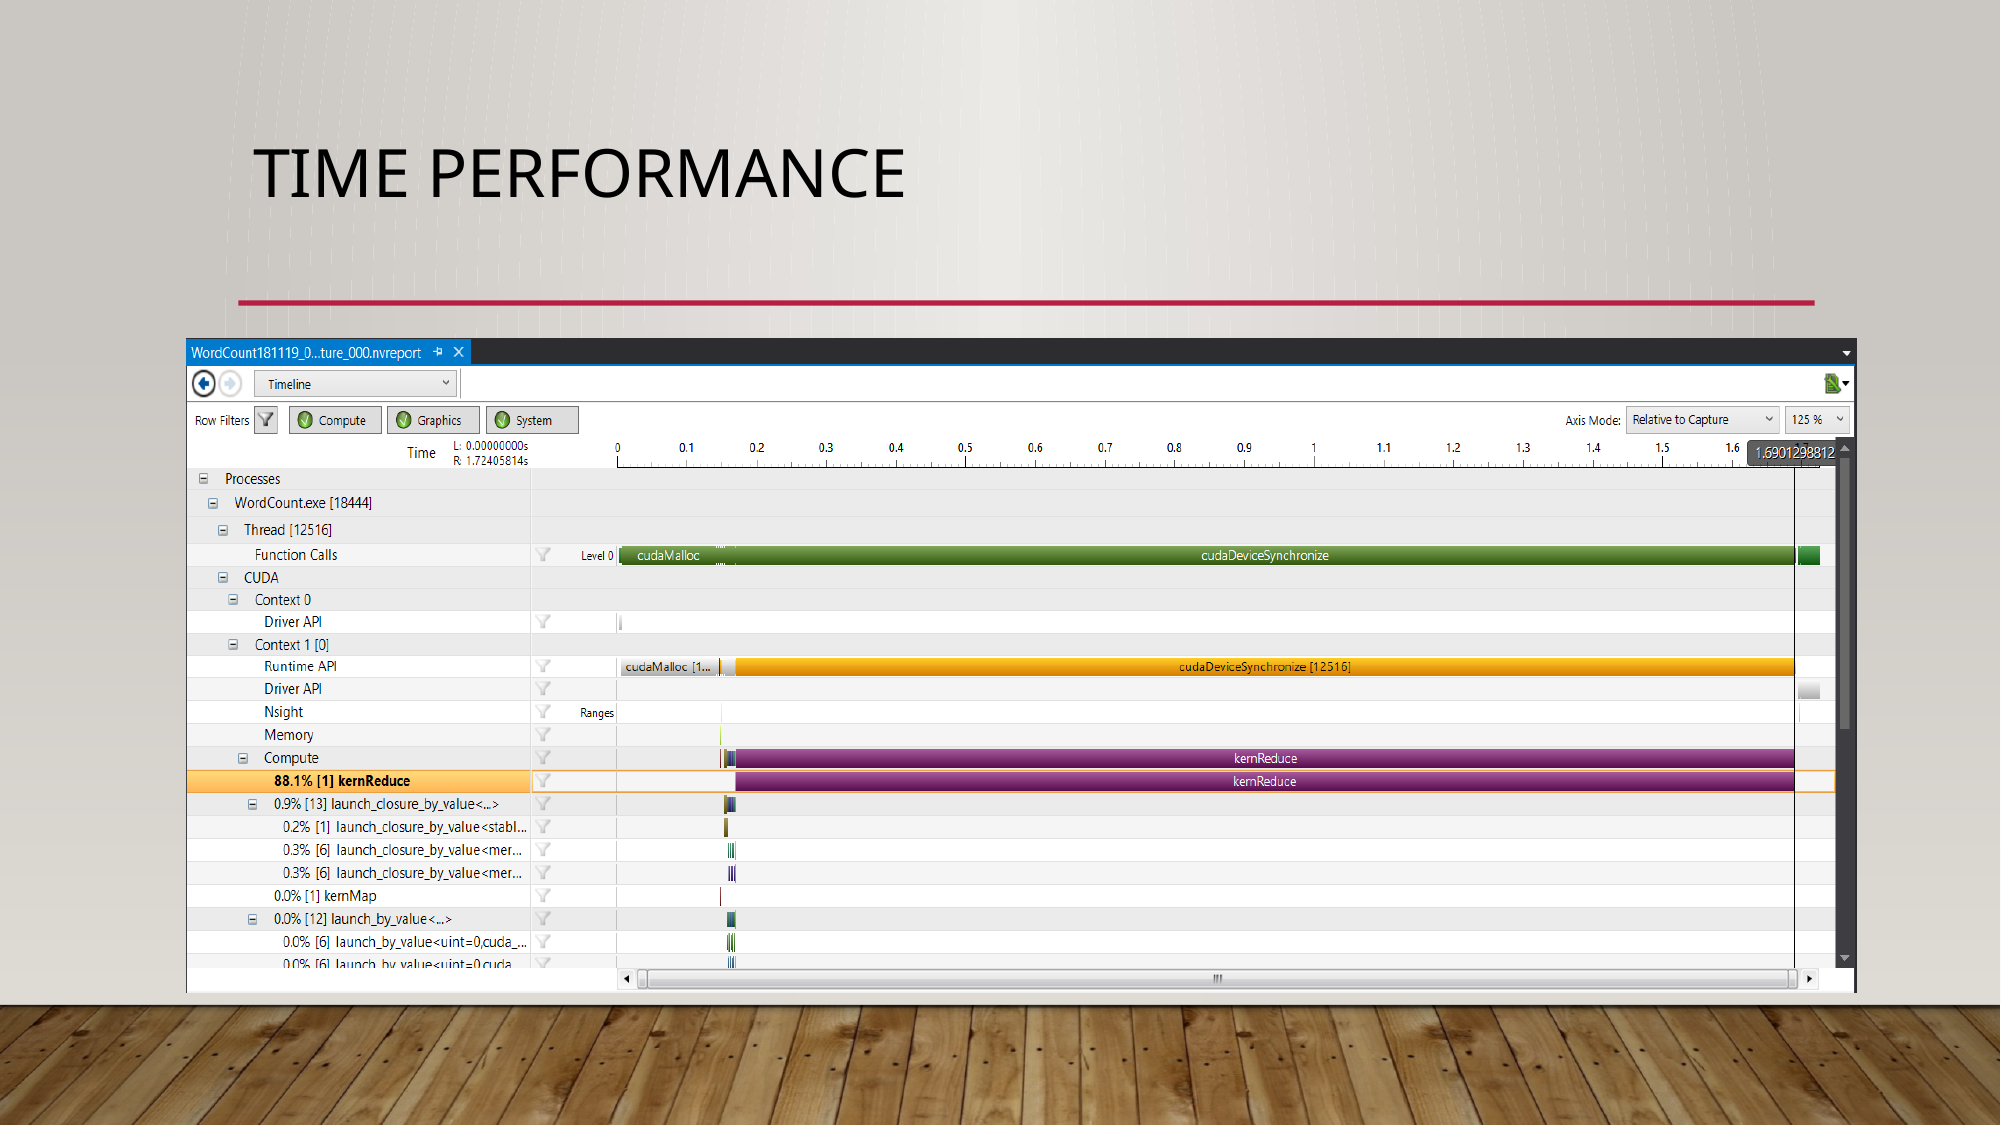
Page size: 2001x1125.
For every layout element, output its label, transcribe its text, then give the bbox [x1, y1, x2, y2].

title Time performance [238, 131, 1814, 305]
picture [186, 338, 1857, 994]
picture [0, 1005, 2000, 1125]
